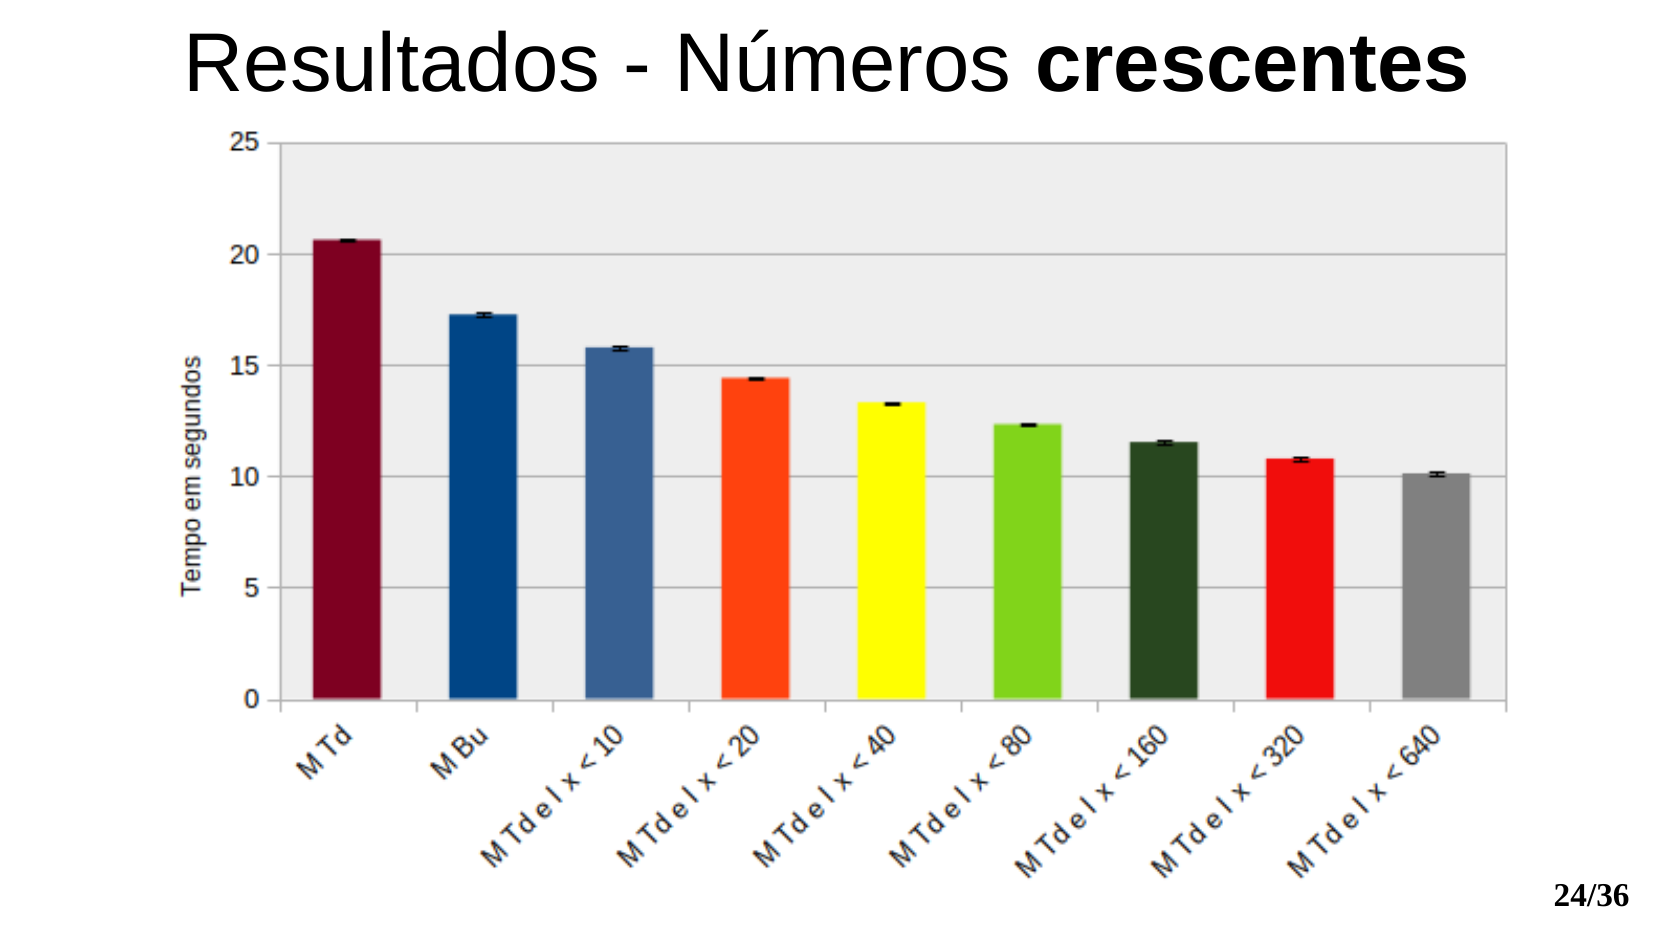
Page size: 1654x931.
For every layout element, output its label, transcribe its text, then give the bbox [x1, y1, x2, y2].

title Resultados - Números crescentes [82, 16, 1571, 110]
picture [121, 126, 1533, 916]
